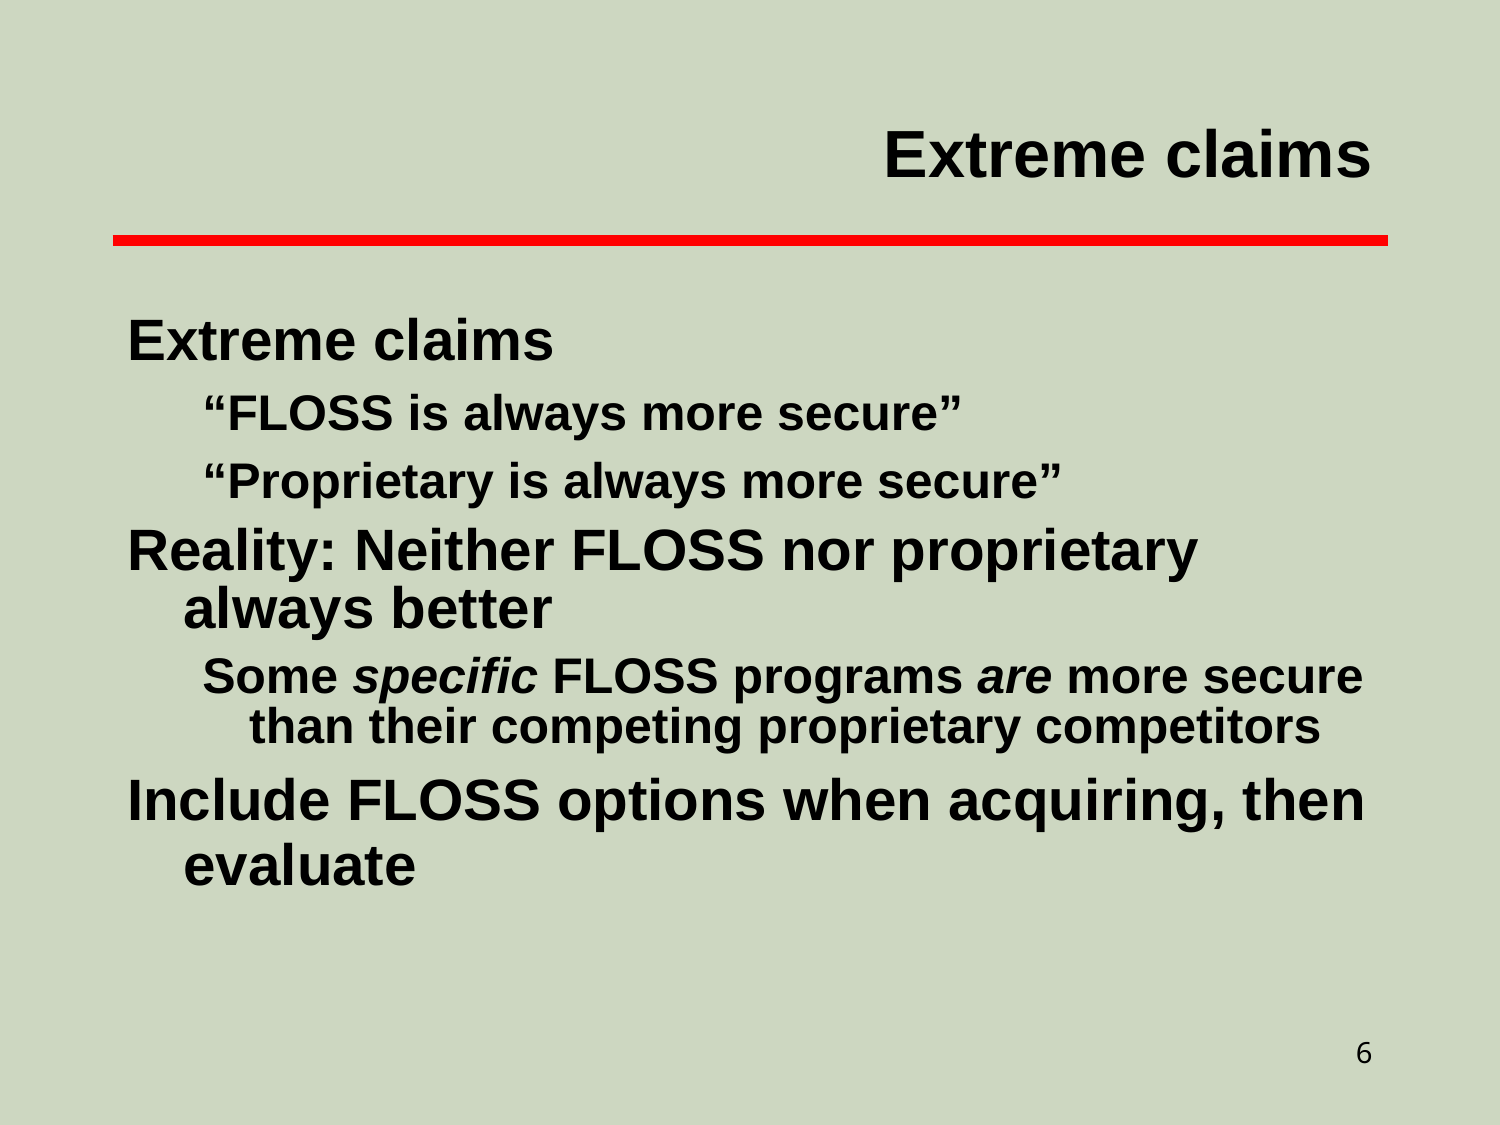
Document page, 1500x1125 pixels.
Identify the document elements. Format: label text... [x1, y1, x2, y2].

title Extreme claims [337, 85, 1388, 224]
list Extreme claims “FLOSS is always more secure” “Proprietary is always more secure” Reality: Neither FLOSS nor proprietary always better Some specific FLOSS programs are more secure than their competing proprietary competitors Include FLOSS options when acquiring, then evaluate [112, 299, 1388, 1000]
